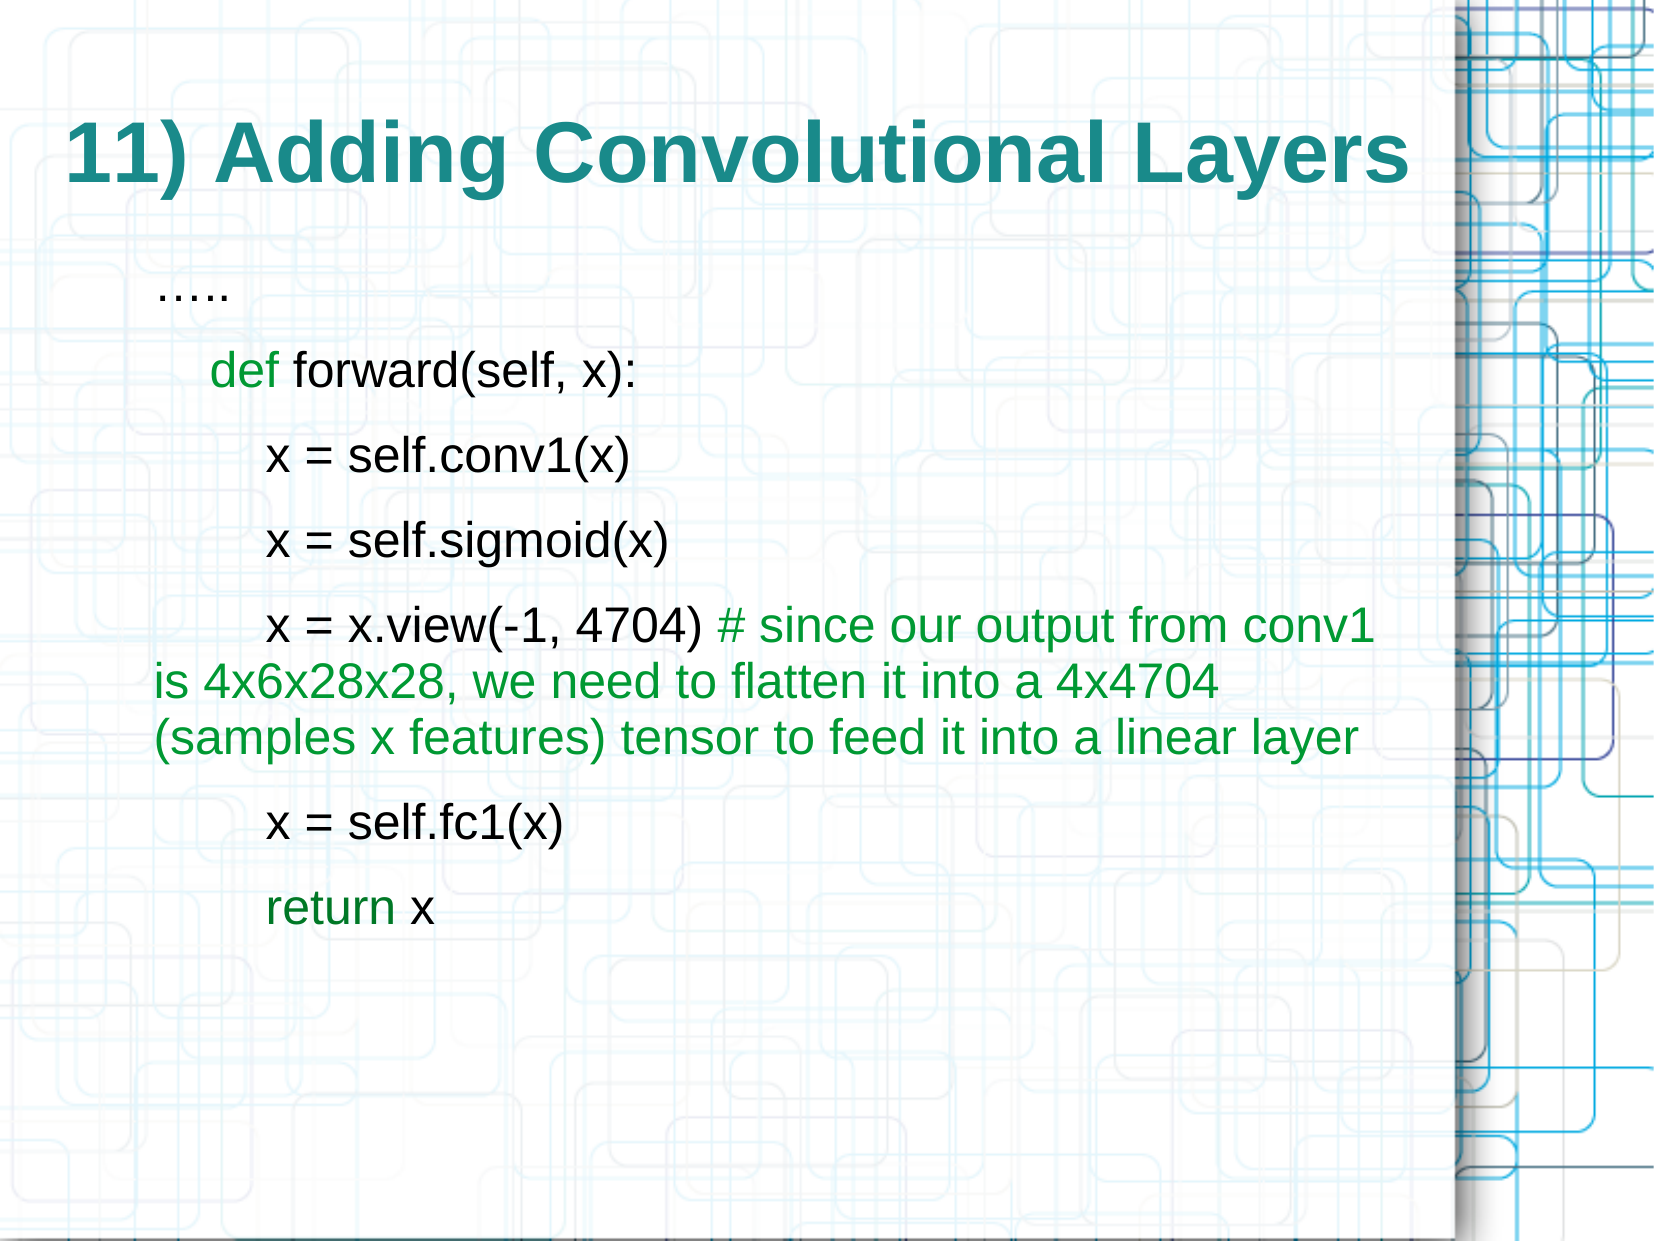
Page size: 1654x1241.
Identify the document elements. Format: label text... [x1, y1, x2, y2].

title 11) Adding Convolutional Layers [59, 49, 1418, 257]
list ….. def forward(self, x): x = self.conv1(x) x = self.sigmoid(x) x = x.view(-1, 4704) # since our output from conv1 is 4x6x28x28, we need to flatten it into a 4x4704 (samples x features) tensor to feed it into a linear layer x = self.fc1(x) return x [82, 256, 1418, 1241]
picture [0, 0, 1654, 1241]
